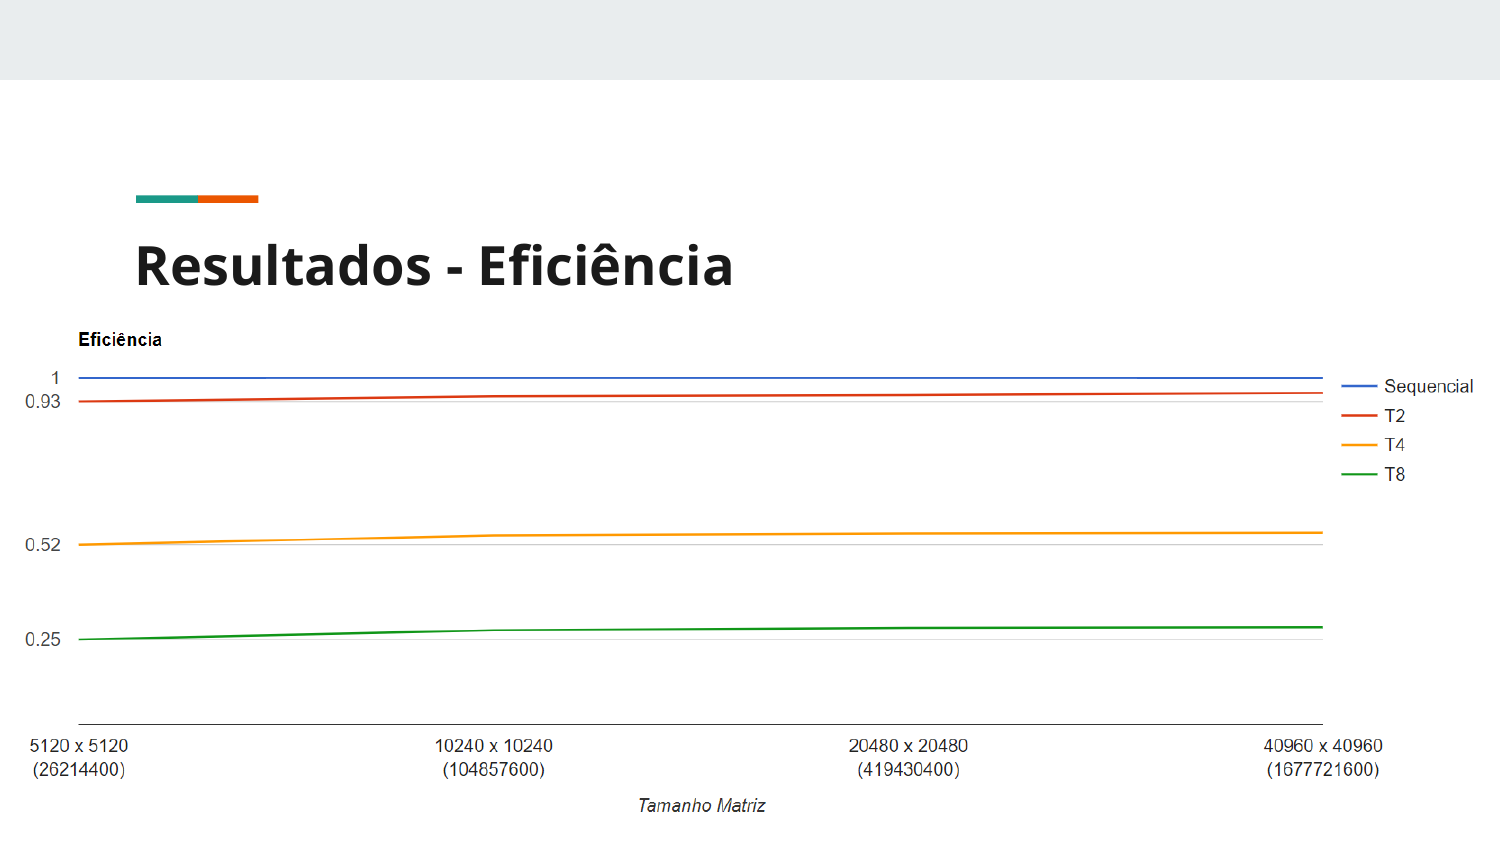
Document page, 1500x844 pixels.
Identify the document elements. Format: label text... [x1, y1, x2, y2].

title Resultados - Eficiência [119, 216, 1381, 305]
picture [24, 329, 1475, 813]
